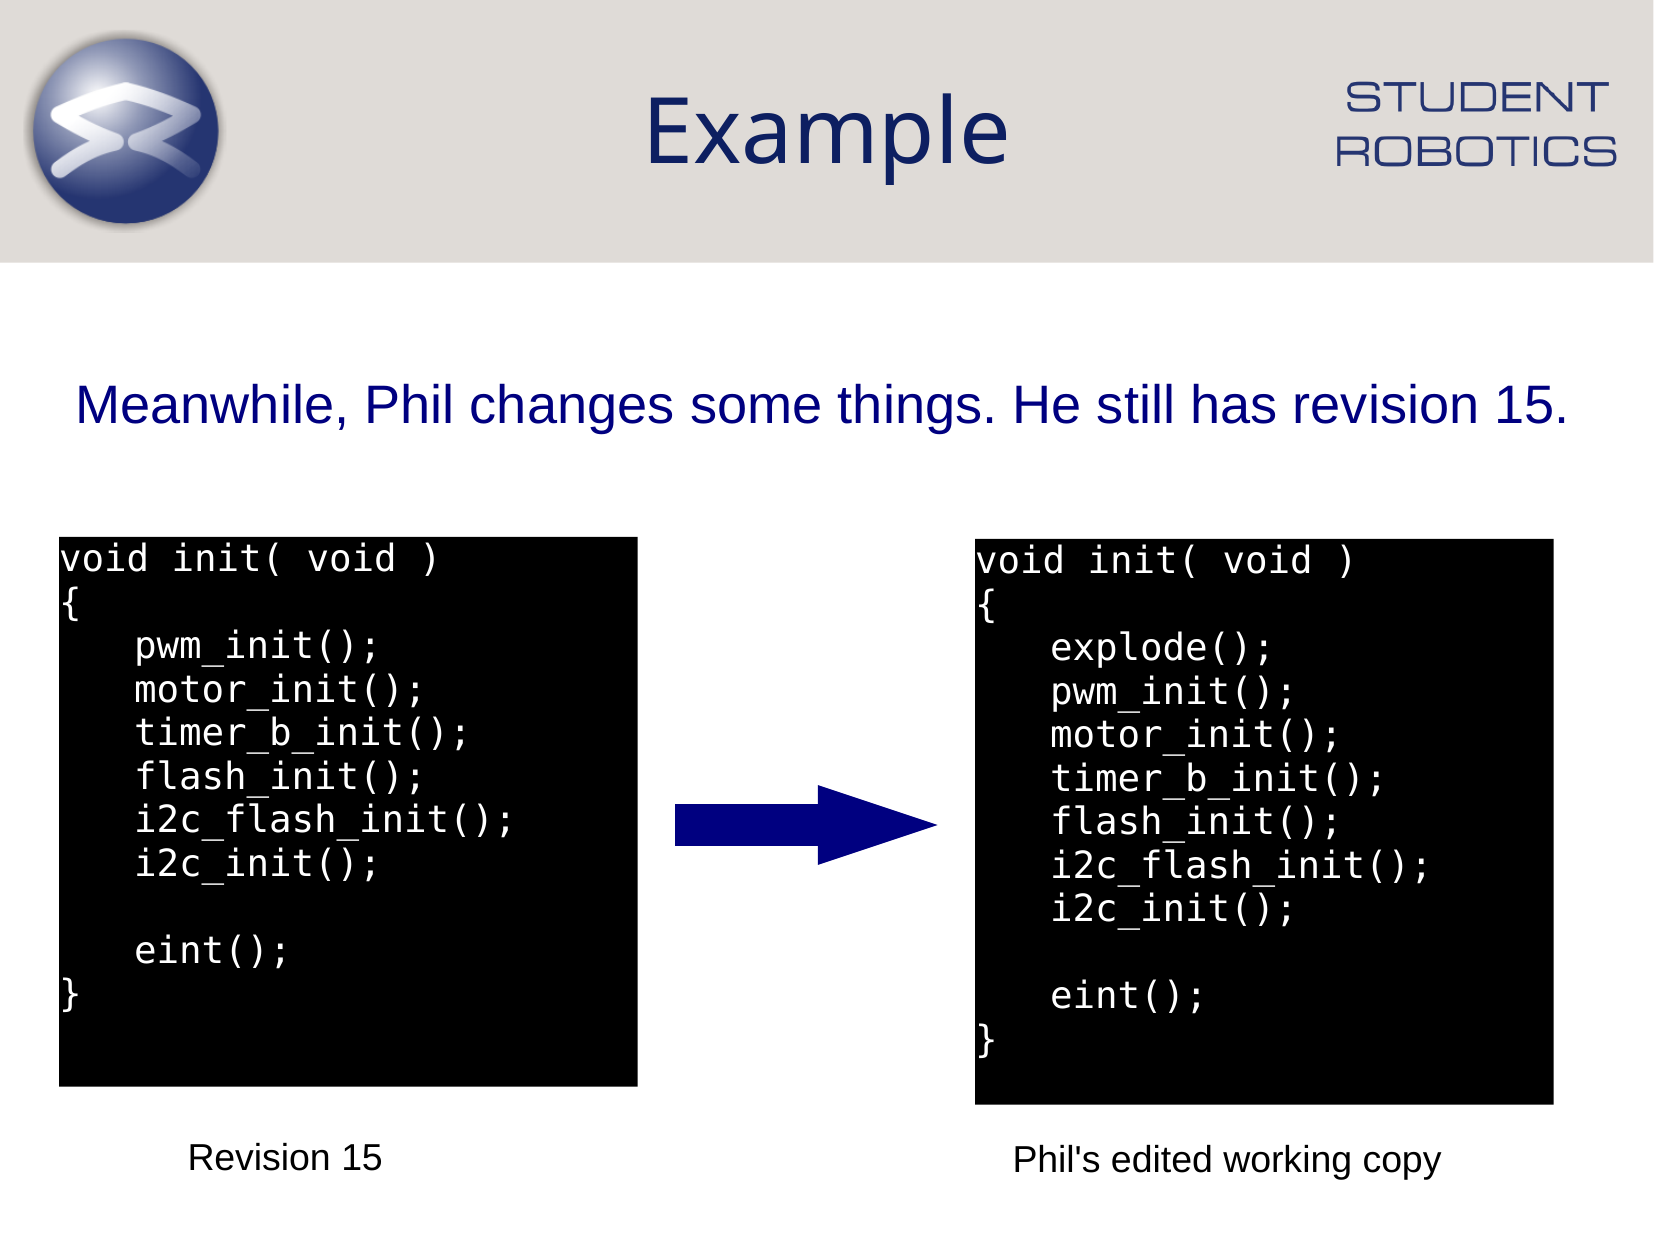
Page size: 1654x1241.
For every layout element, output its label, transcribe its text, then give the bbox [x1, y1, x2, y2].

text_box Meanwhile, Phil changes some things. He still has revision 15. [75, 375, 1573, 443]
text_box void init( void ) { pwm_init(); motor_init(); timer_b_init(); flash_init(); i2c_flash_init(); i2c_init(); eint(); } [59, 536, 638, 1087]
title Example [82, 7, 1571, 250]
text_box void init( void ) { explode(); pwm_init(); motor_init(); timer_b_init(); flash_init(); i2c_flash_init(); i2c_init(); eint(); } [975, 538, 1554, 1105]
text_box Revision 15 [187, 1136, 713, 1184]
text_box Phil's edited working copy [1012, 1138, 1538, 1186]
picture [1571, 68, 1633, 174]
picture [9, 19, 82, 245]
